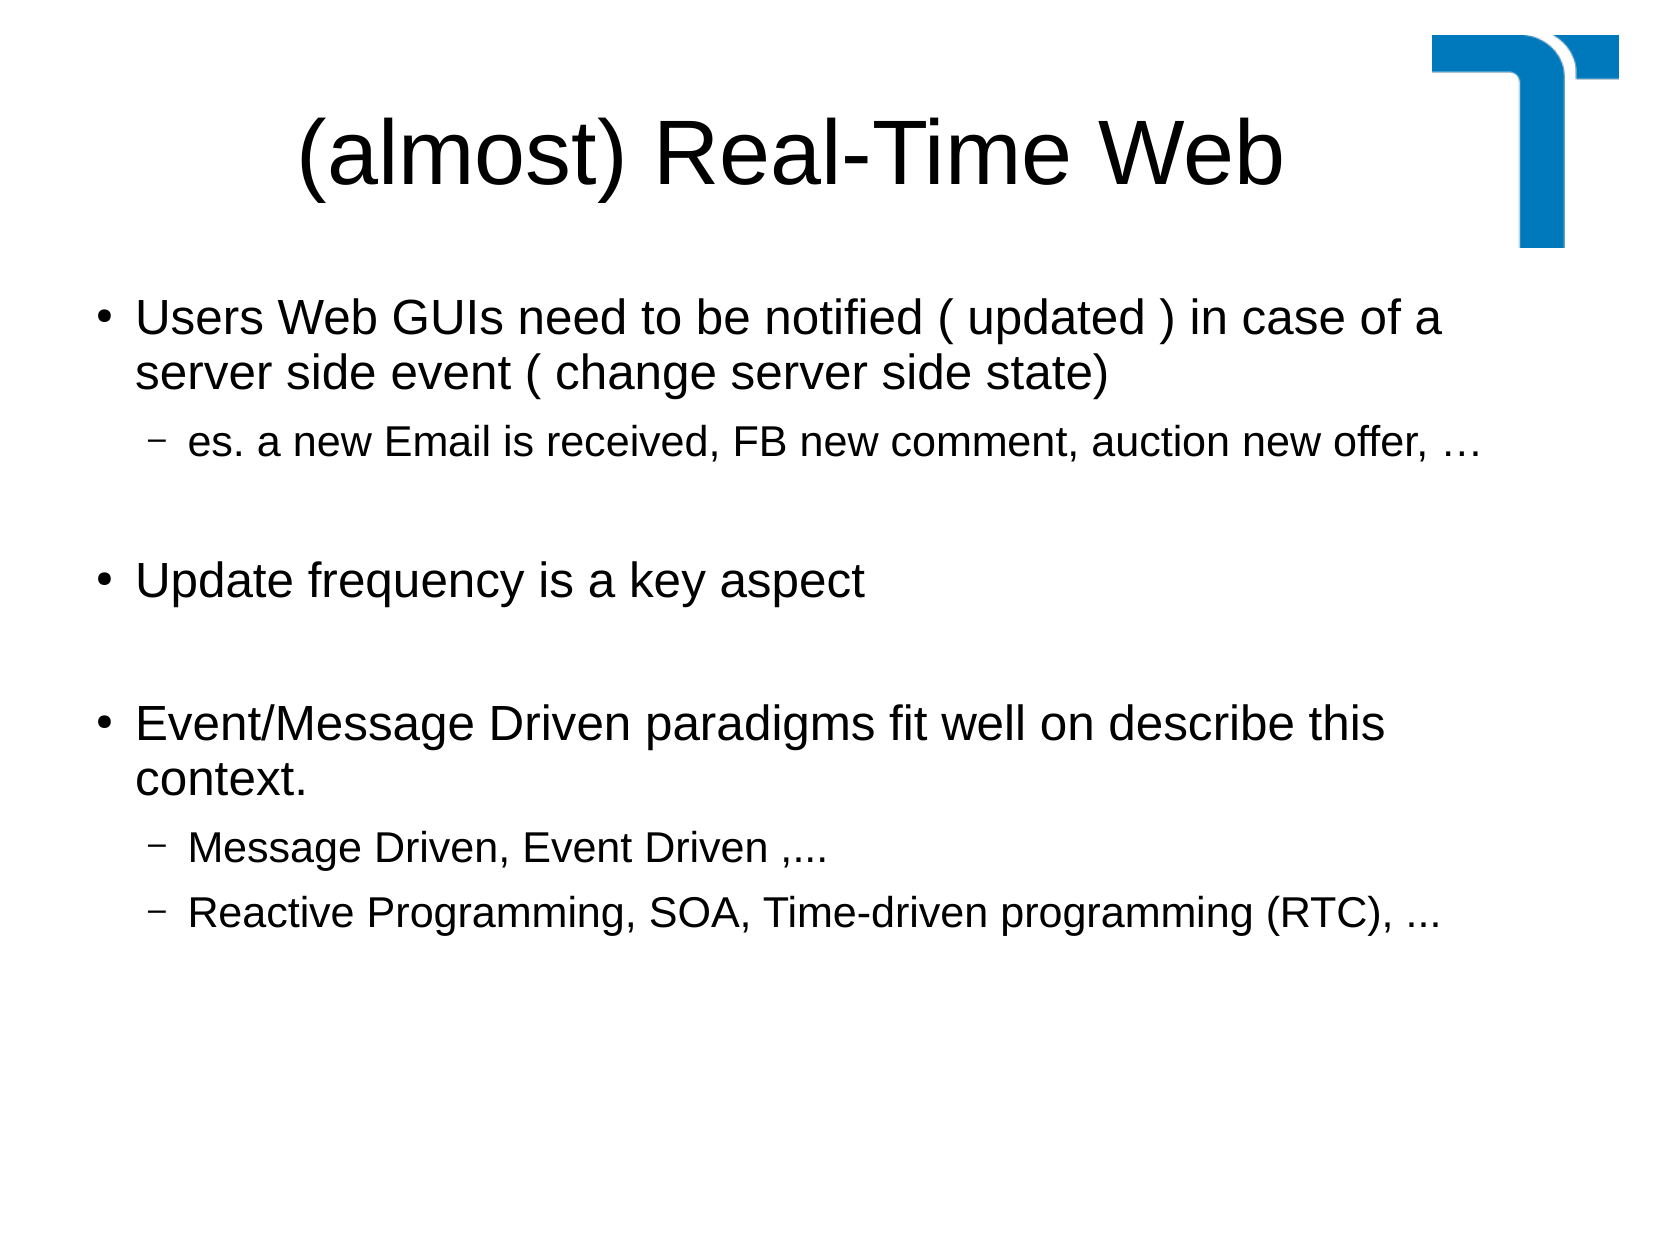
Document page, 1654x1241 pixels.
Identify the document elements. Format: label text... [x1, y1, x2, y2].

picture [1432, 35, 1619, 248]
list Users Web GUIs need to be notified ( updated ) in case of a server side event ( change server side state) es. a new Email is received, FB new comment, auction new offer, … Update frequency is a key aspect Event/Message Driven paradigms fit well on describe this context. Message Driven, Event Driven ,... Reactive Programming, SOA, Time-driven programming (RTC), ... [82, 290, 1571, 1010]
title (almost) Real-Time Web [82, 49, 1501, 257]
